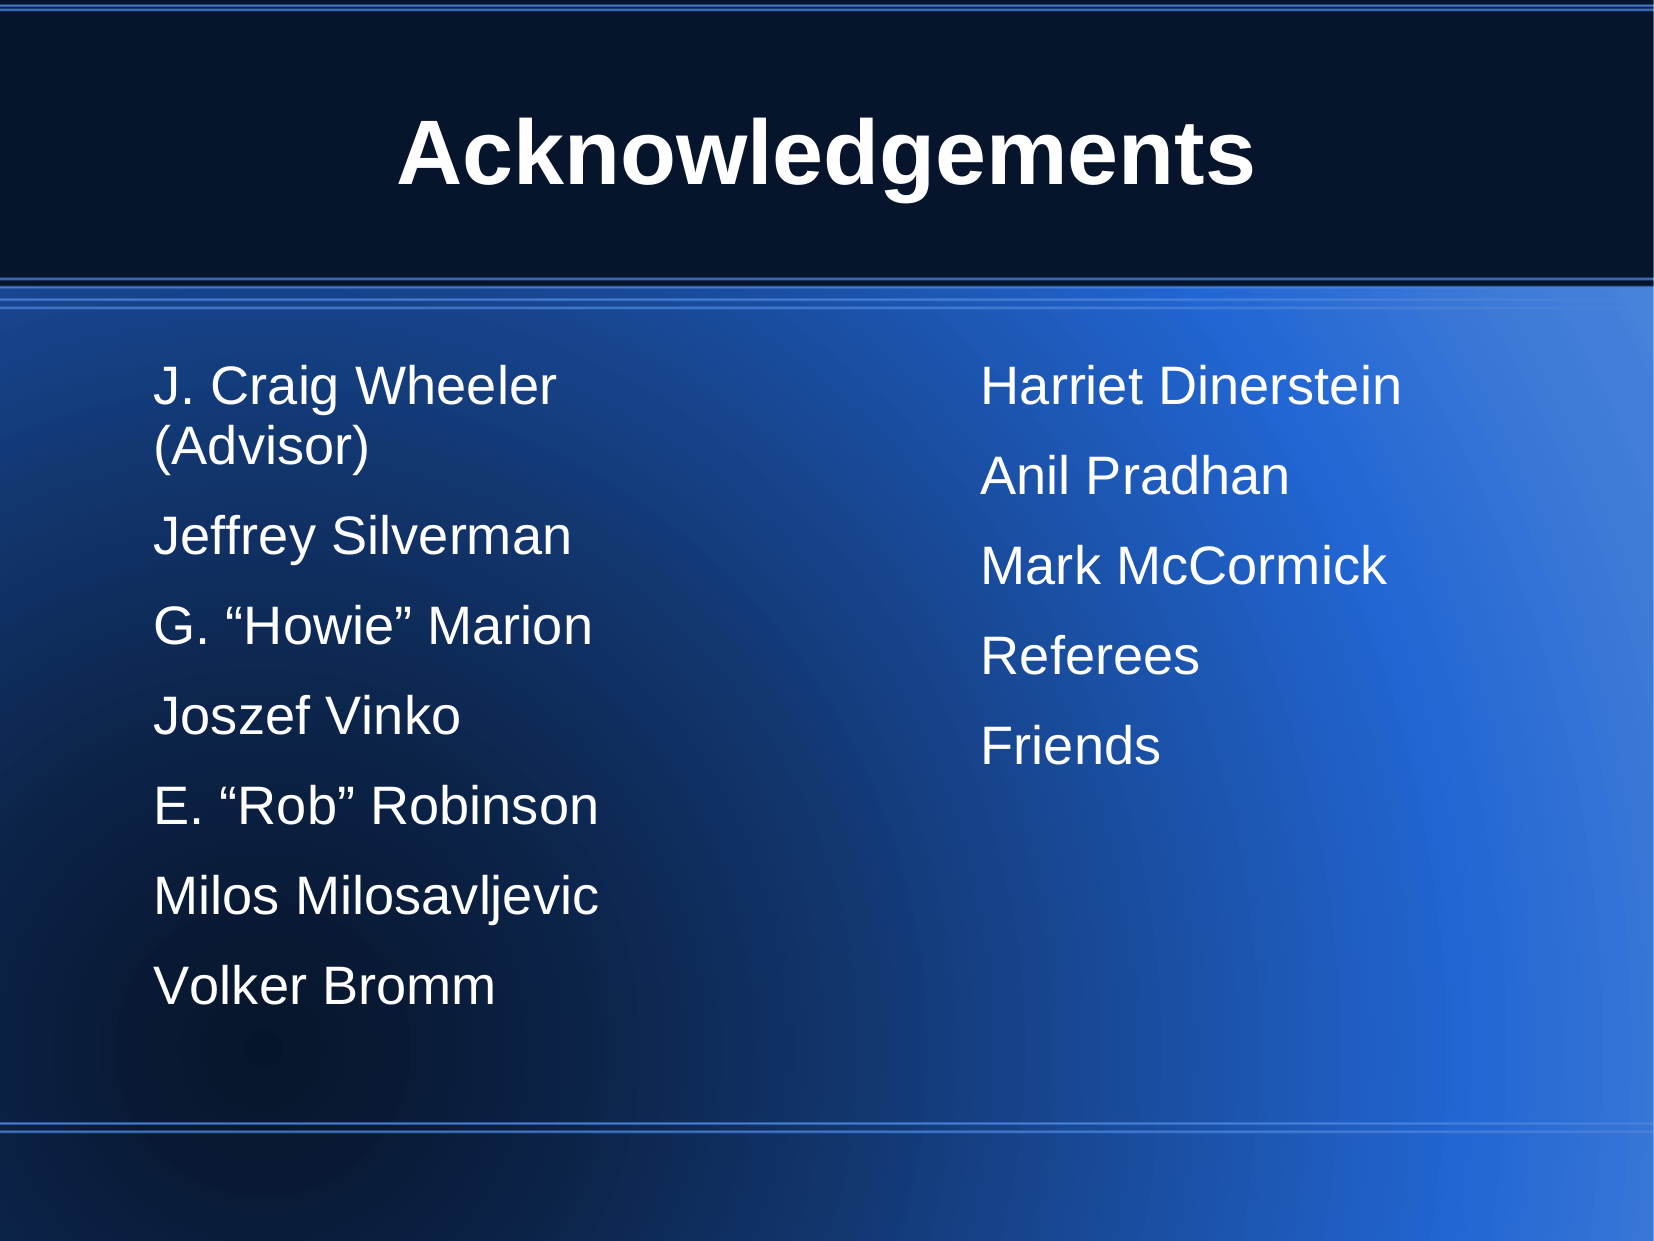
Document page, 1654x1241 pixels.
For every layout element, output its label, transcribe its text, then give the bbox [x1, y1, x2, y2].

picture [0, 0, 1654, 1241]
title Acknowledgements [82, 49, 1571, 257]
list J. Craig Wheeler (Advisor) Jeffrey Silverman G. “Howie” Marion Joszef Vinko E. “Rob” Robinson Milos Milosavljevic Volker Bromm [82, 355, 766, 1210]
list Harriet Dinerstein Anil Pradhan Mark McCormick Referees Friends [909, 355, 1593, 1093]
